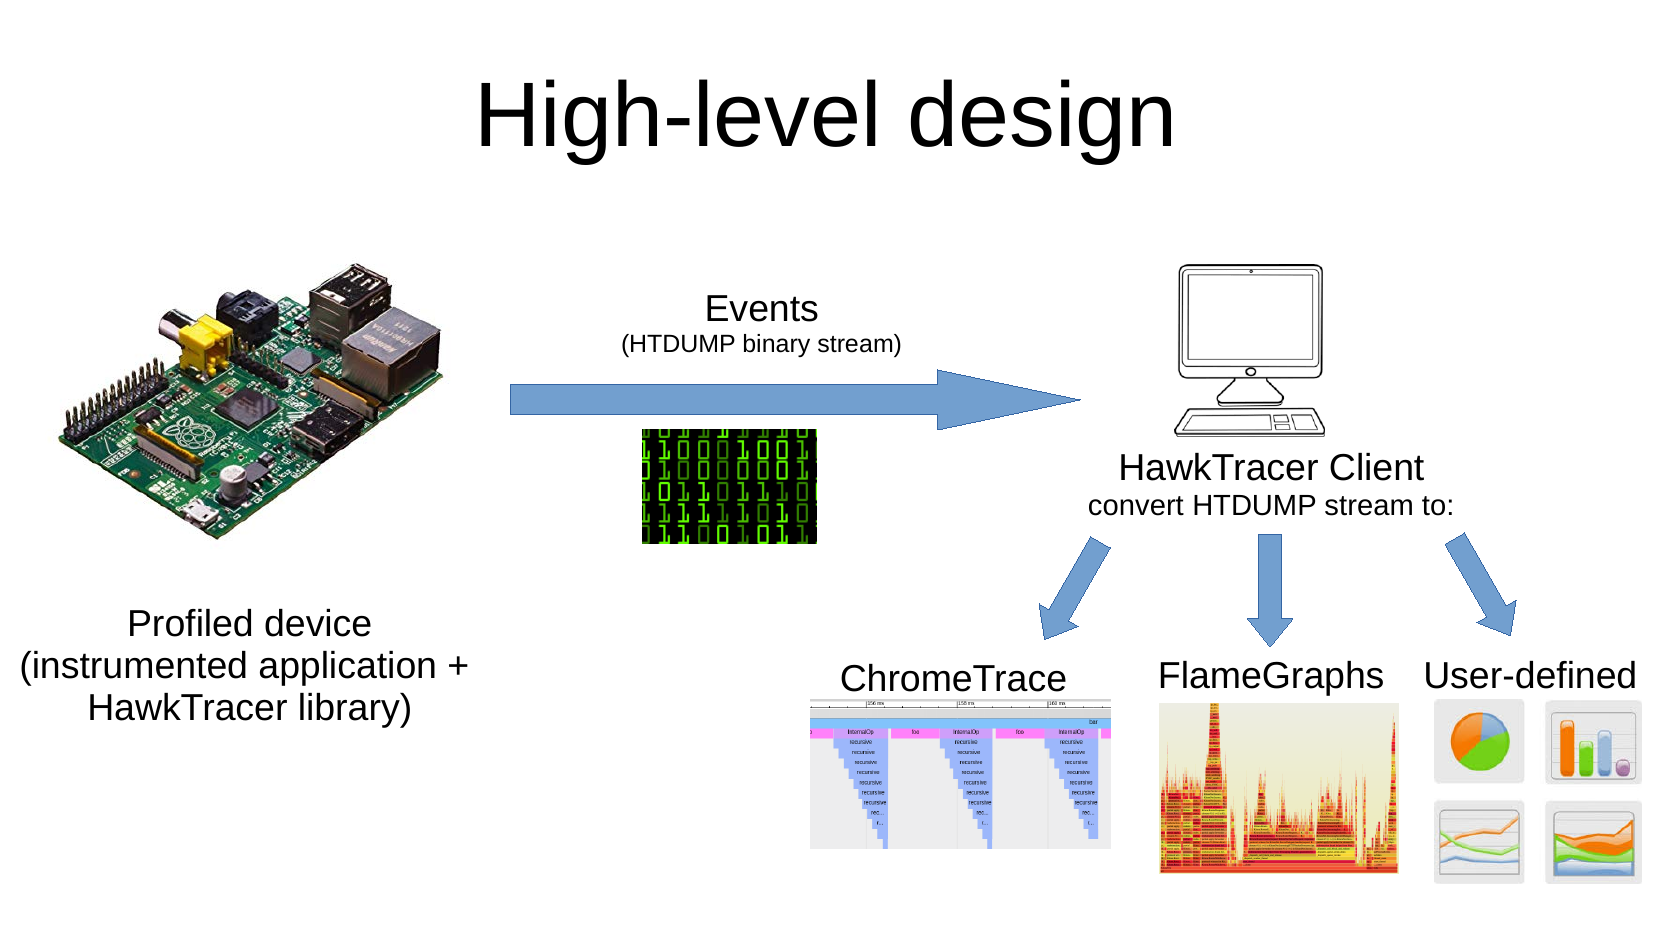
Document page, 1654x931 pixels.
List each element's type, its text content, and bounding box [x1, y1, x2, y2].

text_box ChromeTrace [825, 649, 1082, 707]
text_box HawkTracer Client convert HTDUMP stream to: [1073, 439, 1471, 529]
title High-level design [82, 37, 1571, 193]
text_box Events (HTDUMP binary stream) [606, 279, 922, 379]
text_box FlameGraphs [1143, 646, 1400, 704]
text_box [1247, 534, 1293, 647]
text_box [1445, 532, 1517, 636]
picture [1434, 704, 1642, 884]
picture [642, 429, 817, 544]
picture [1159, 704, 1399, 875]
text_box [510, 369, 1081, 430]
text_box [1039, 536, 1111, 640]
picture [810, 699, 1111, 849]
text_box User-defined [1408, 646, 1653, 704]
text_box Profiled device (instrumented application + HawkTracer library) [4, 594, 496, 736]
picture [30, 249, 466, 550]
picture [1174, 264, 1325, 437]
